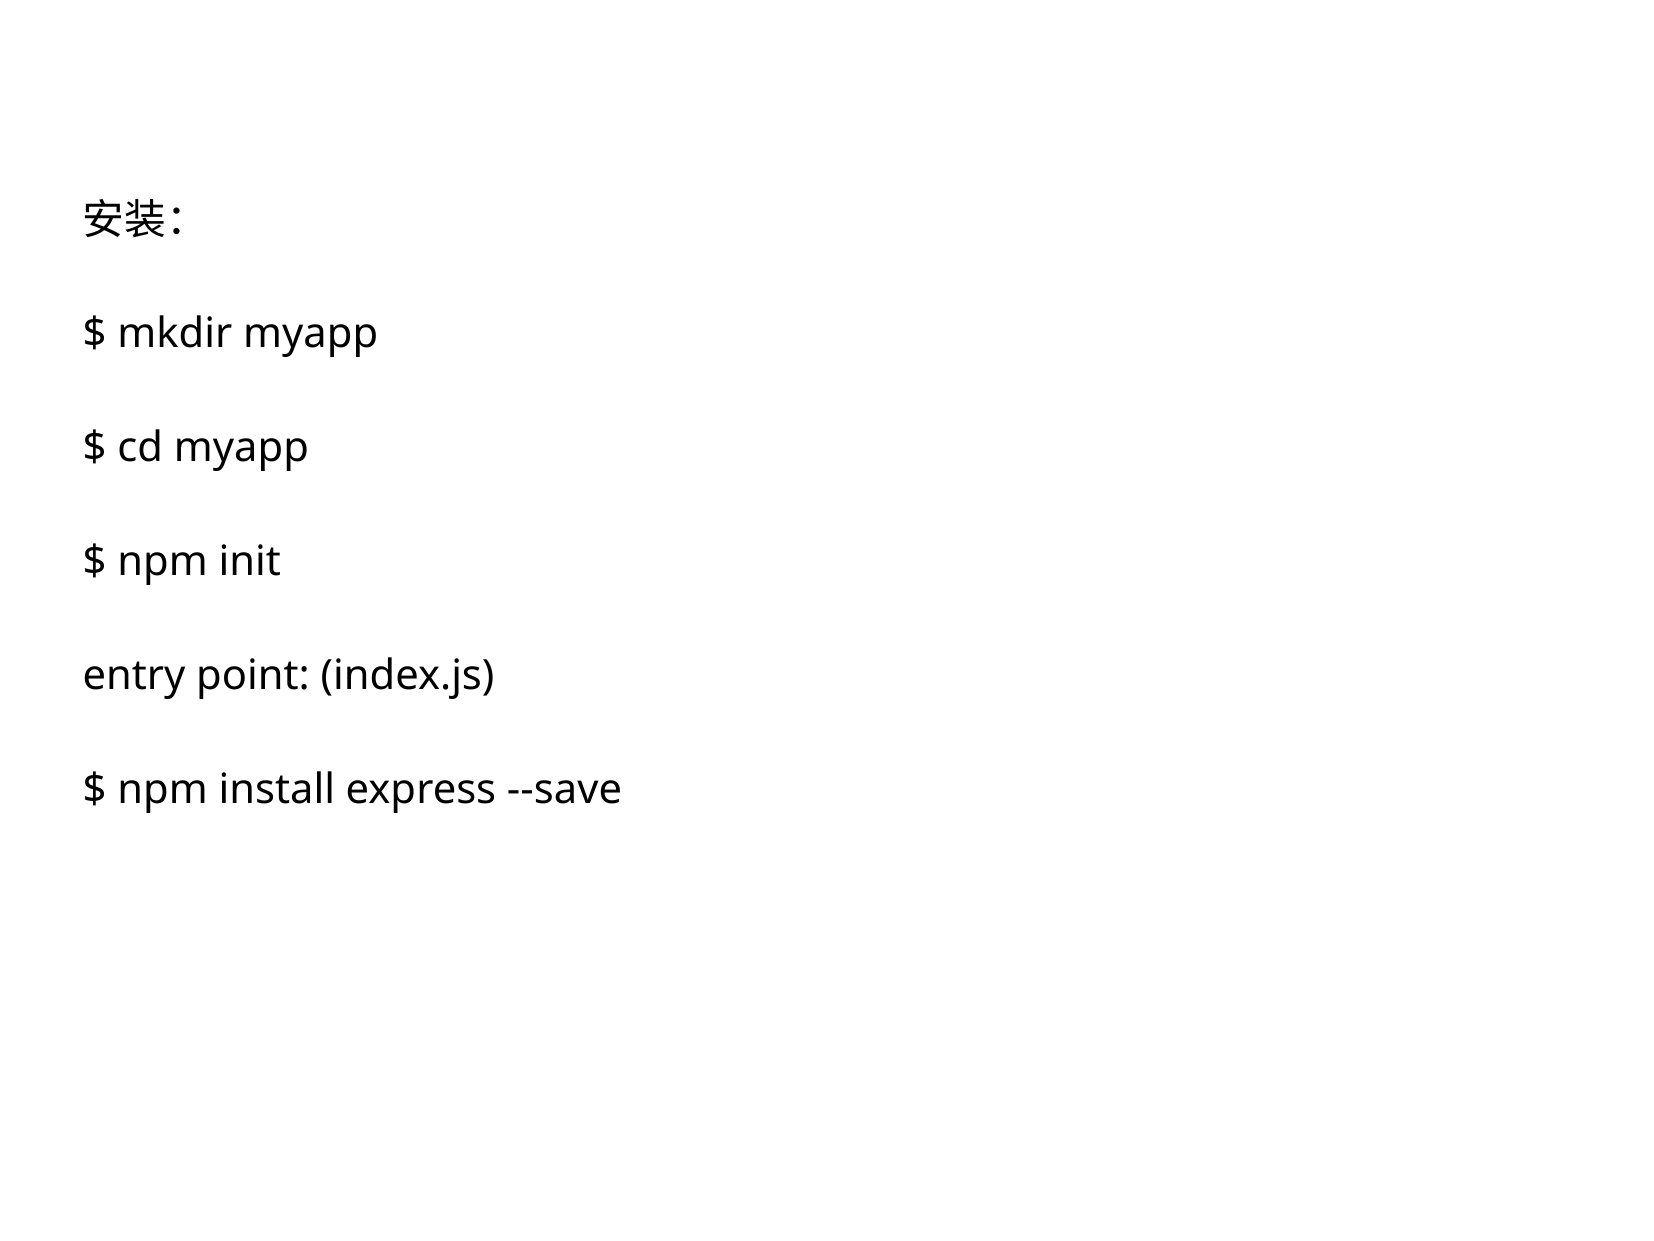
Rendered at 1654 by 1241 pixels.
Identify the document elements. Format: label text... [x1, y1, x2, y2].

subtitle 安装： $ mkdir myapp $ cd myapp $ npm init entry point: (index.js) $ npm install express --save [82, 49, 1571, 1010]
